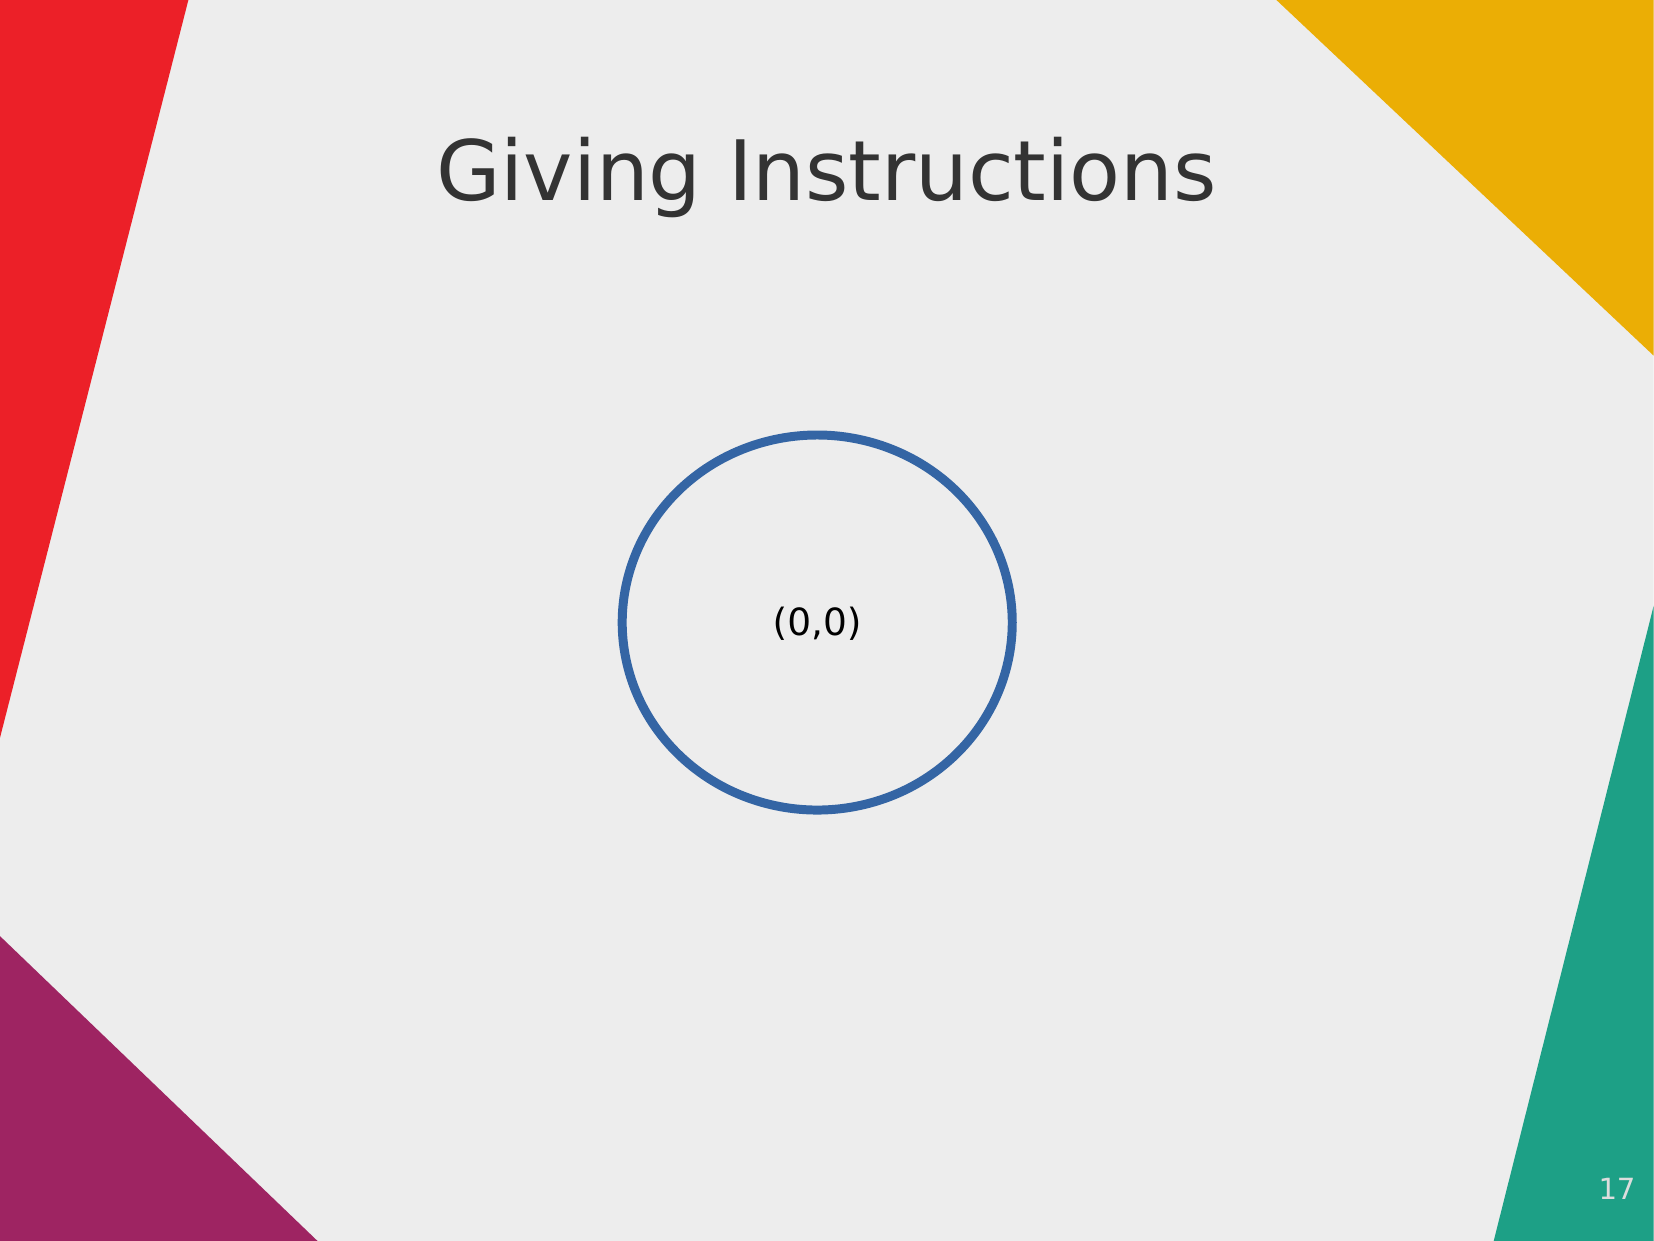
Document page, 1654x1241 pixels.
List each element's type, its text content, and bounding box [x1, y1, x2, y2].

title Giving Instructions [114, 73, 1539, 271]
text_box (0,0) [622, 435, 1013, 811]
